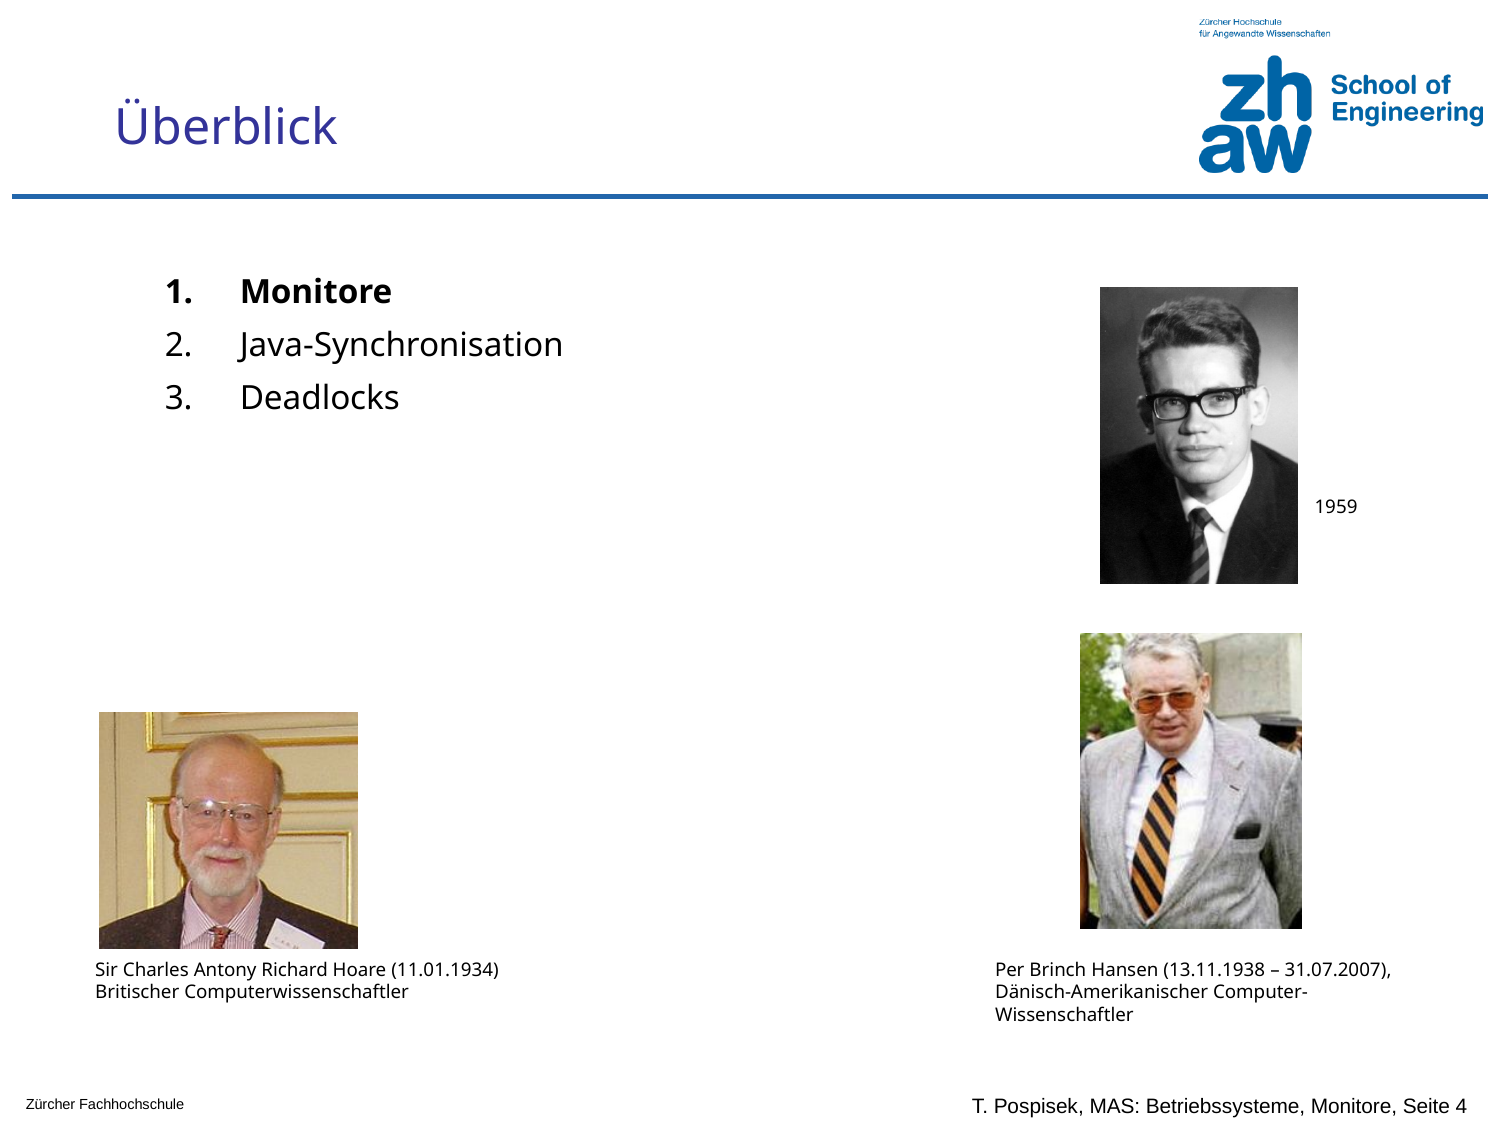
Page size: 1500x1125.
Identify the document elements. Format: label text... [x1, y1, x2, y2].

picture [99, 712, 358, 949]
text_box 1959 [1299, 487, 1438, 525]
picture [1100, 287, 1298, 584]
picture [1080, 633, 1302, 929]
text_box Per Brinch Hansen (13.11.1938 – 31.07.2007), Dänisch-Amerikanischer Computer-Wissenschaftler [980, 950, 1453, 1033]
text_box Monitore Java-Synchronisation Deadlocks [149, 262, 1363, 1038]
title Überblick [99, 50, 1379, 163]
picture [1199, 19, 1483, 173]
text_box Sir Charles Antony Richard Hoare (11.01.1934) Britischer Computerwissenschaftler [80, 949, 514, 1010]
